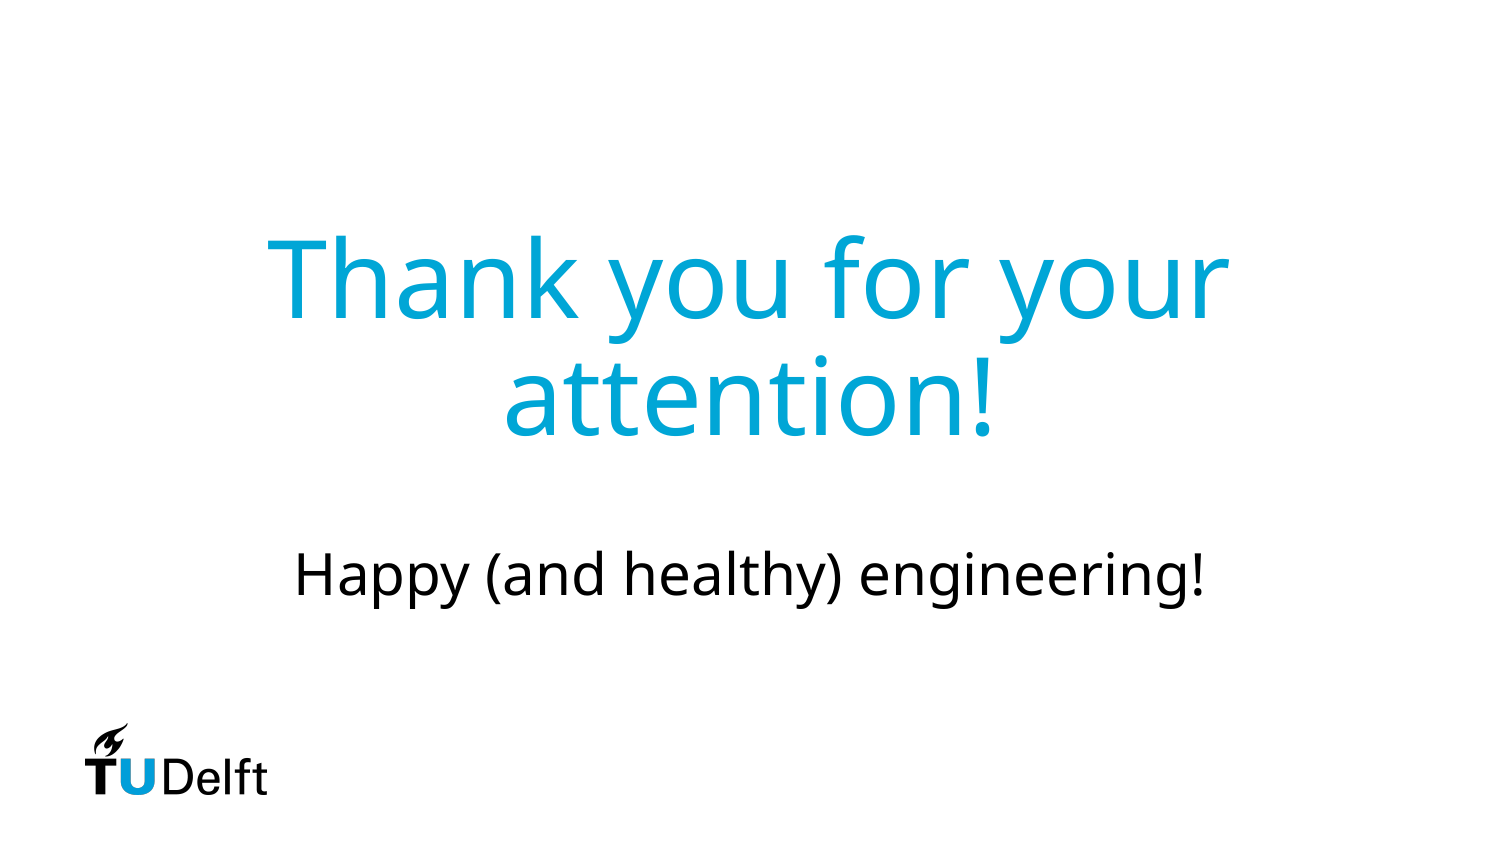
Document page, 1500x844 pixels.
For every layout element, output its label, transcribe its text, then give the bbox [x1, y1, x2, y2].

picture [85, 723, 267, 795]
title Thank you for your attention! [51, 122, 1449, 459]
subtitle Happy (and healthy) engineering! [51, 537, 1449, 668]
